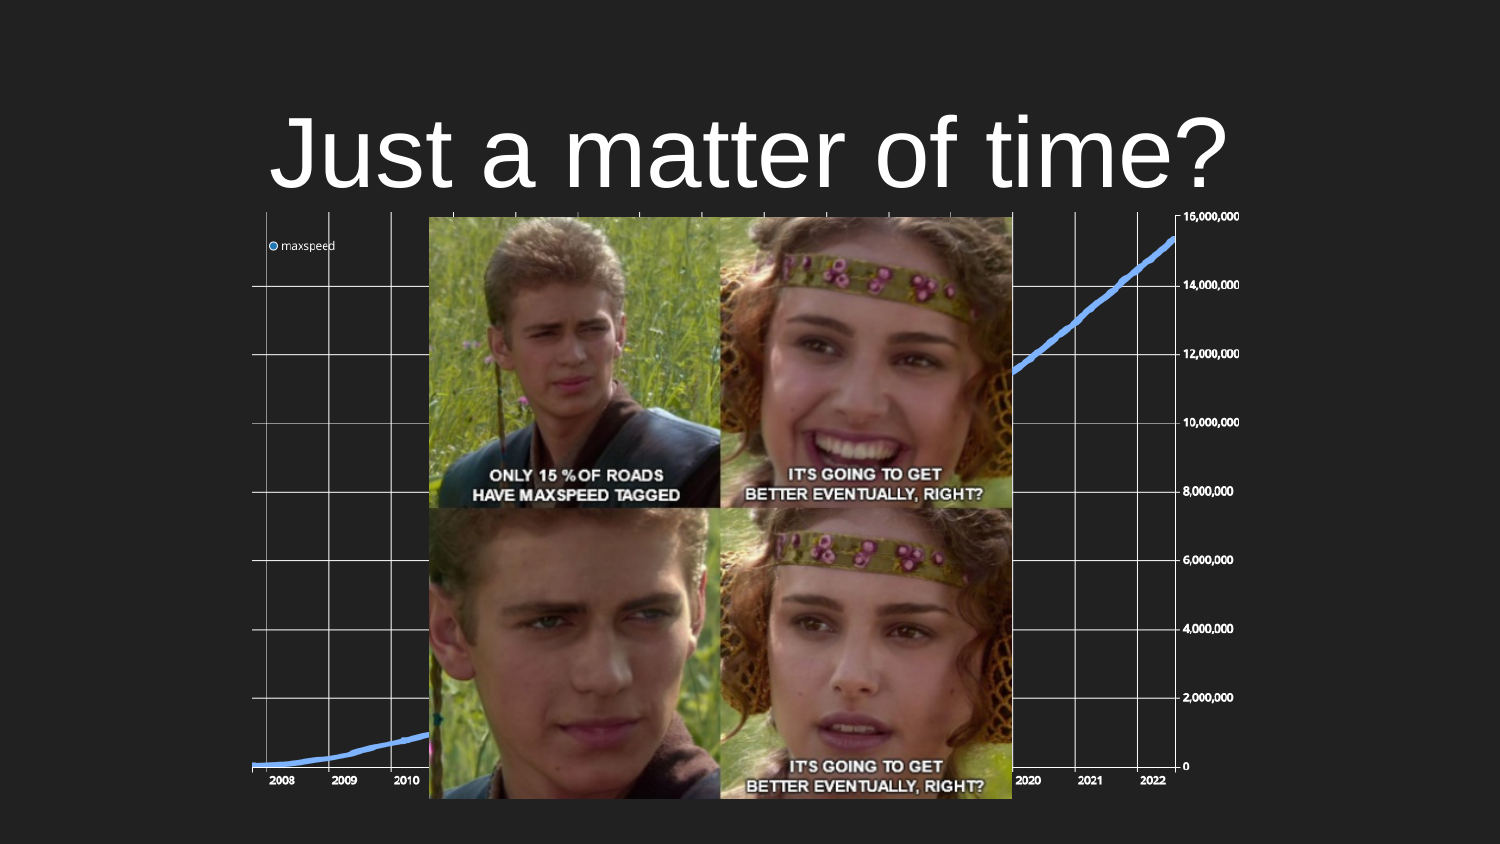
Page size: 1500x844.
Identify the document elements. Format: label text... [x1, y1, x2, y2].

title Just a matter of time? [51, 72, 1449, 289]
picture [242, 202, 1239, 799]
